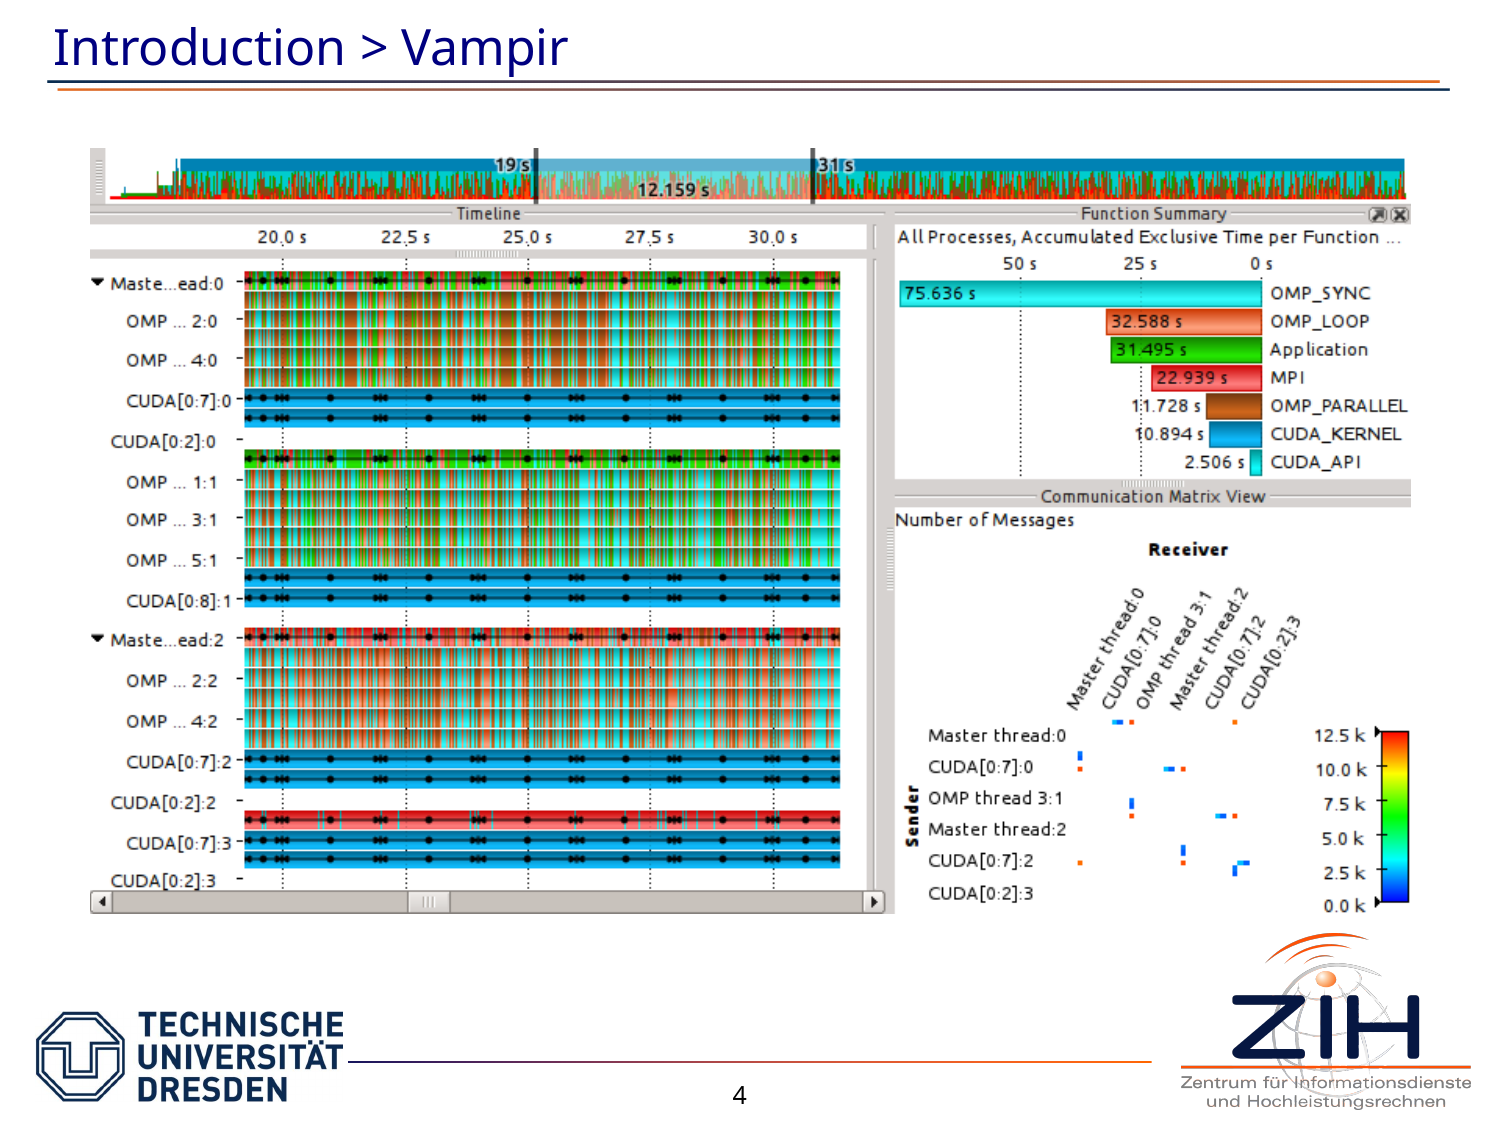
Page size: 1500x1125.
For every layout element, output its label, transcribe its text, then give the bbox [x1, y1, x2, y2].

picture [47, 80, 1450, 91]
picture [35, 1011, 343, 1102]
picture [90, 148, 1411, 914]
title Introduction > Vampir [53, 12, 1453, 81]
picture [1181, 933, 1471, 1110]
